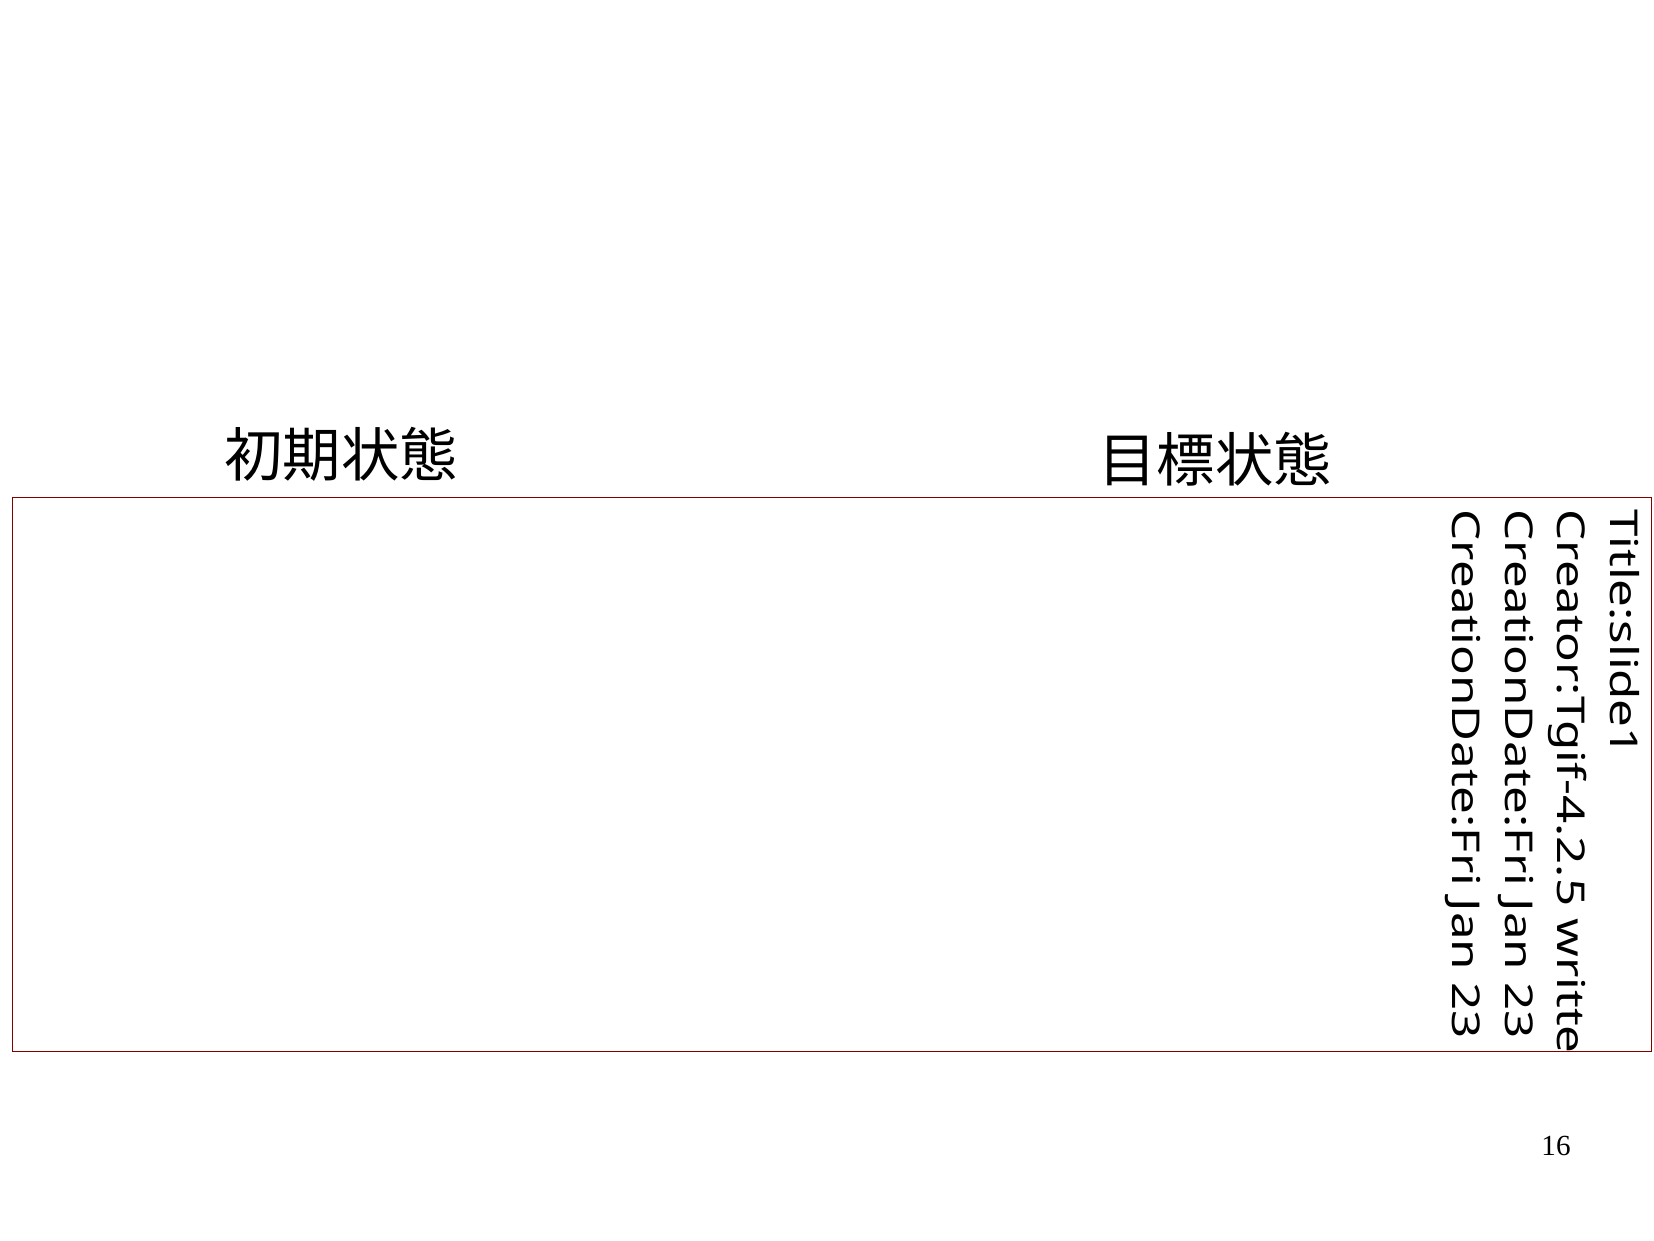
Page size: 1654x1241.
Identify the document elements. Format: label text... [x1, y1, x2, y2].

text_box 初期状態 [210, 401, 473, 480]
text_box 目標状態 [1083, 406, 1347, 485]
picture [11, 493, 1654, 1052]
